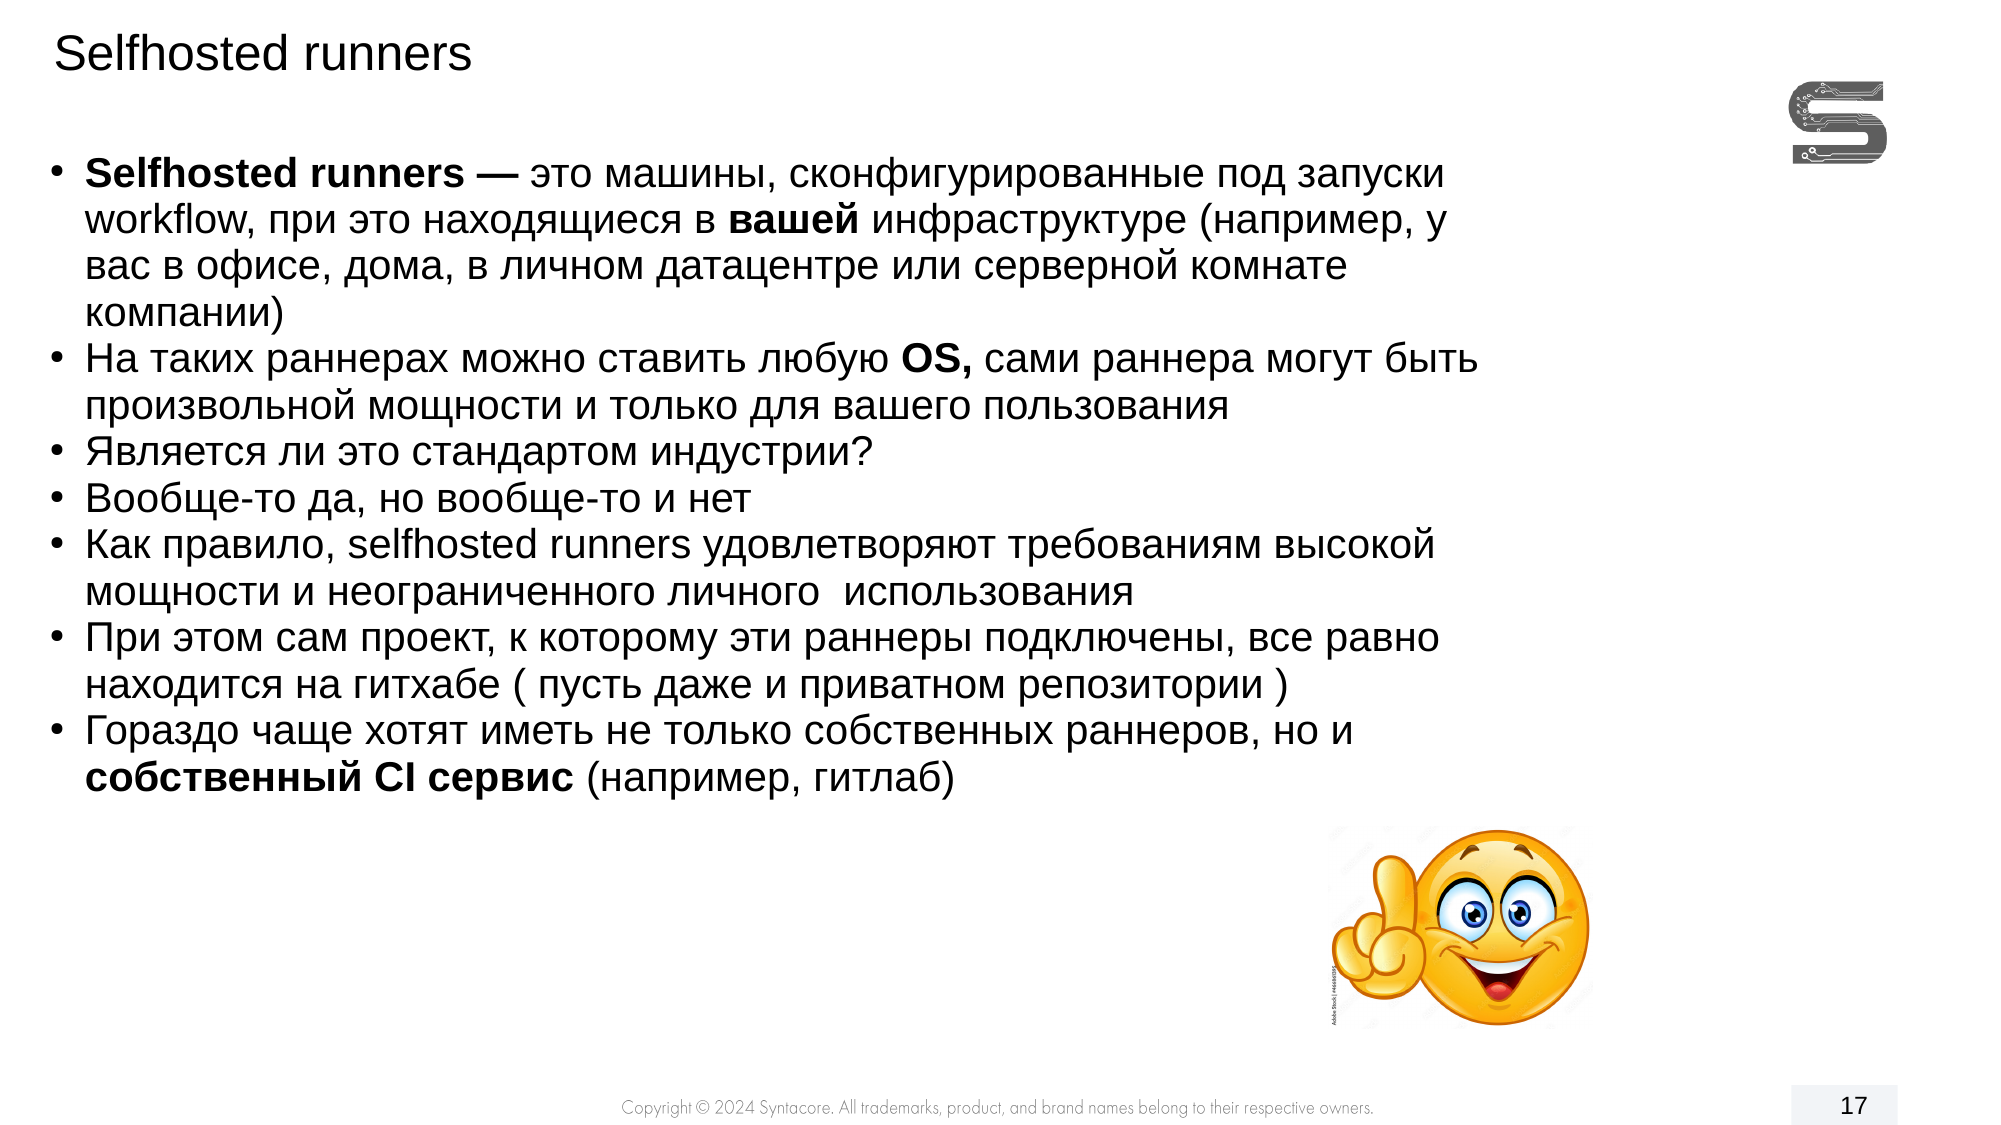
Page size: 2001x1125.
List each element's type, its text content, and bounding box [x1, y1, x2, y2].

text_box <number> [1825, 1084, 1969, 1125]
picture [1788, 81, 1887, 164]
picture [621, 1094, 1381, 1119]
text_box Selfhosted runners [0, 18, 822, 89]
picture [1328, 826, 1593, 1029]
text_box Selfhosted runners — это машины, сконфигурированные под запуски workflow, при это находящиеся в вашей инфраструктуре (например, у вас в офисе, дома, в личном датацентре или серверной комнате компании) На таких раннерах можно ставить любую OS, сами раннера могут быть произвольной мощности и только для вашего пользования Является ли это стандартом индустрии? Вообще-то да, но вообще-то и нет Как правило, selfhosted runners удовлетворяют требованиям высокой мощности и неограниченного личного использования При этом сам проект, к которому эти раннеры подключены, все равно находится на гитхабе ( пусть даже и приватном репозитории ) Гораздо чаще хотят иметь не только собственных раннеров, но и собственный CI сервис (например, гитлаб) [34, 141, 1506, 808]
